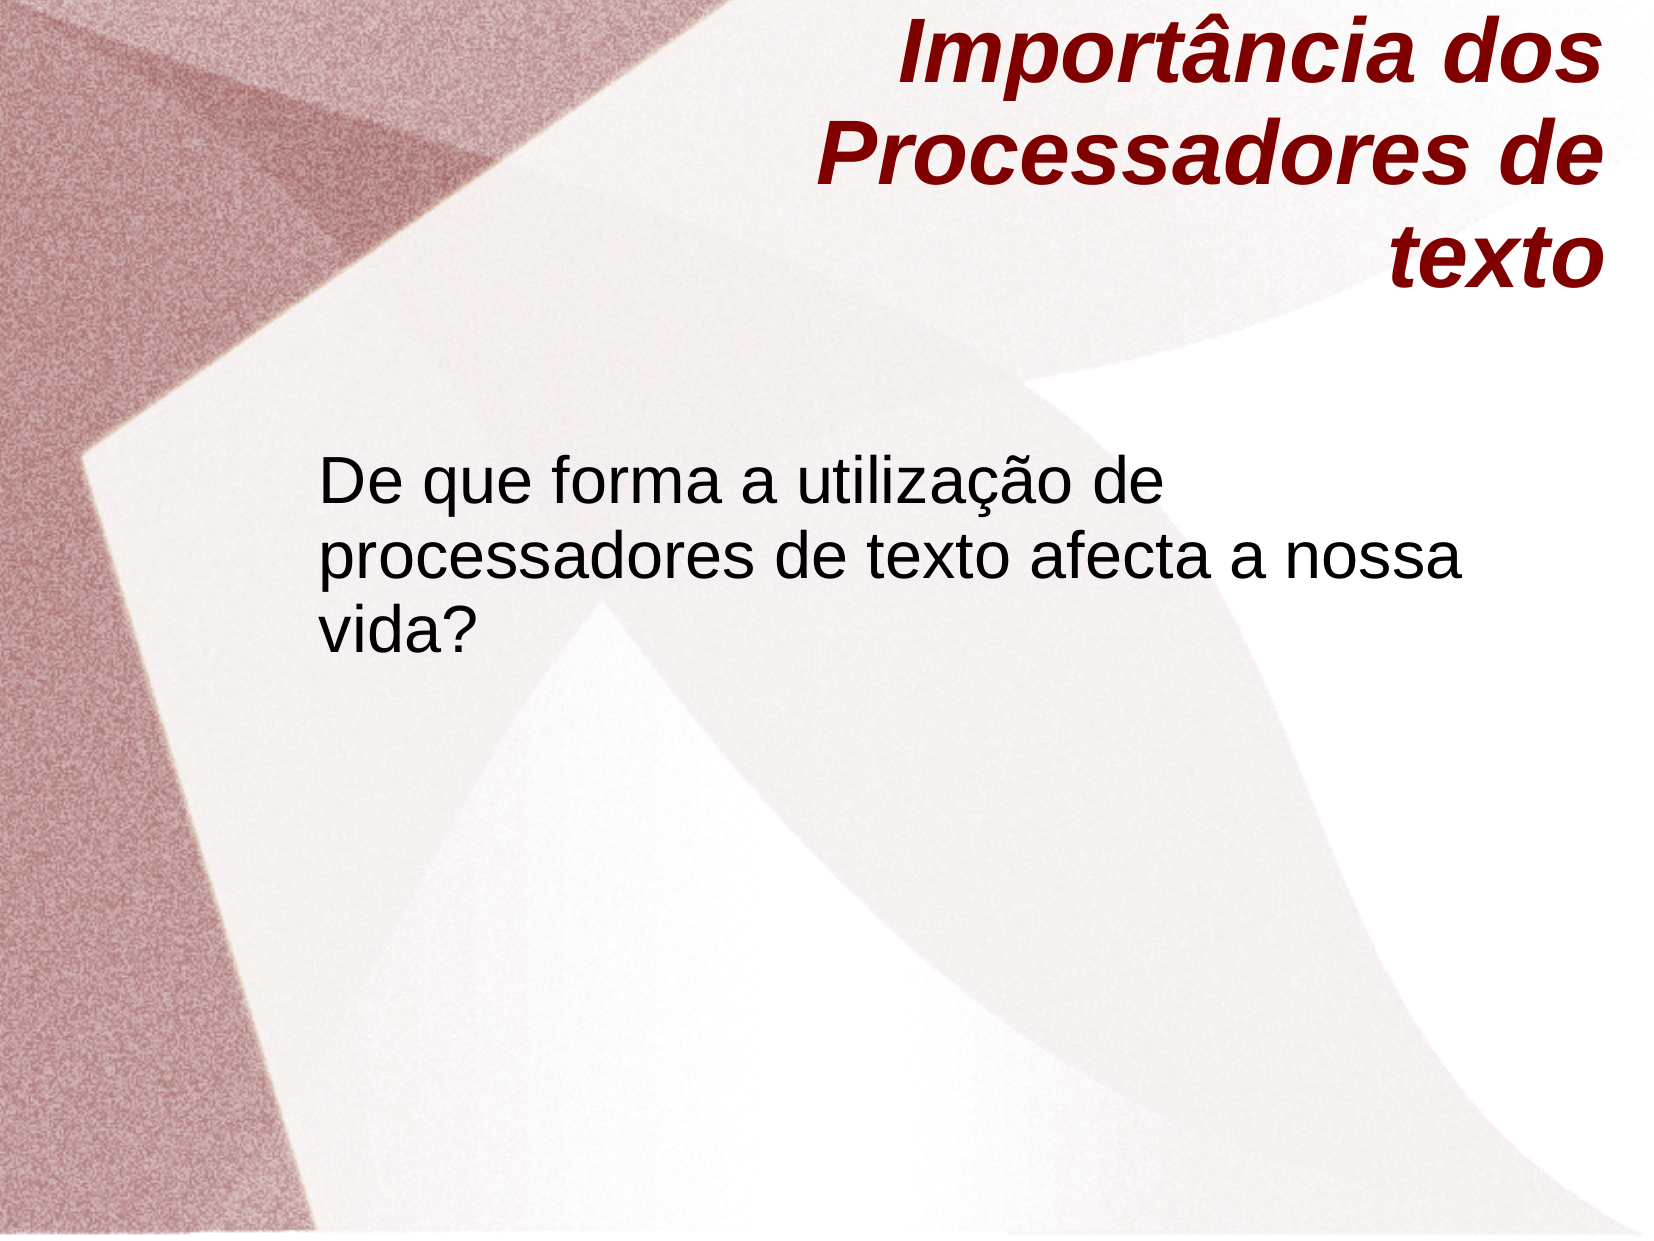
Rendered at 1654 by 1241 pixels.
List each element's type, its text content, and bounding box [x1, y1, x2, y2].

picture [0, 0, 1654, 1241]
title Importância dos Processadores de texto [596, 0, 1607, 307]
list De que forma a utilização de processadores de texto afecta a nossa vida? [318, 442, 1595, 729]
